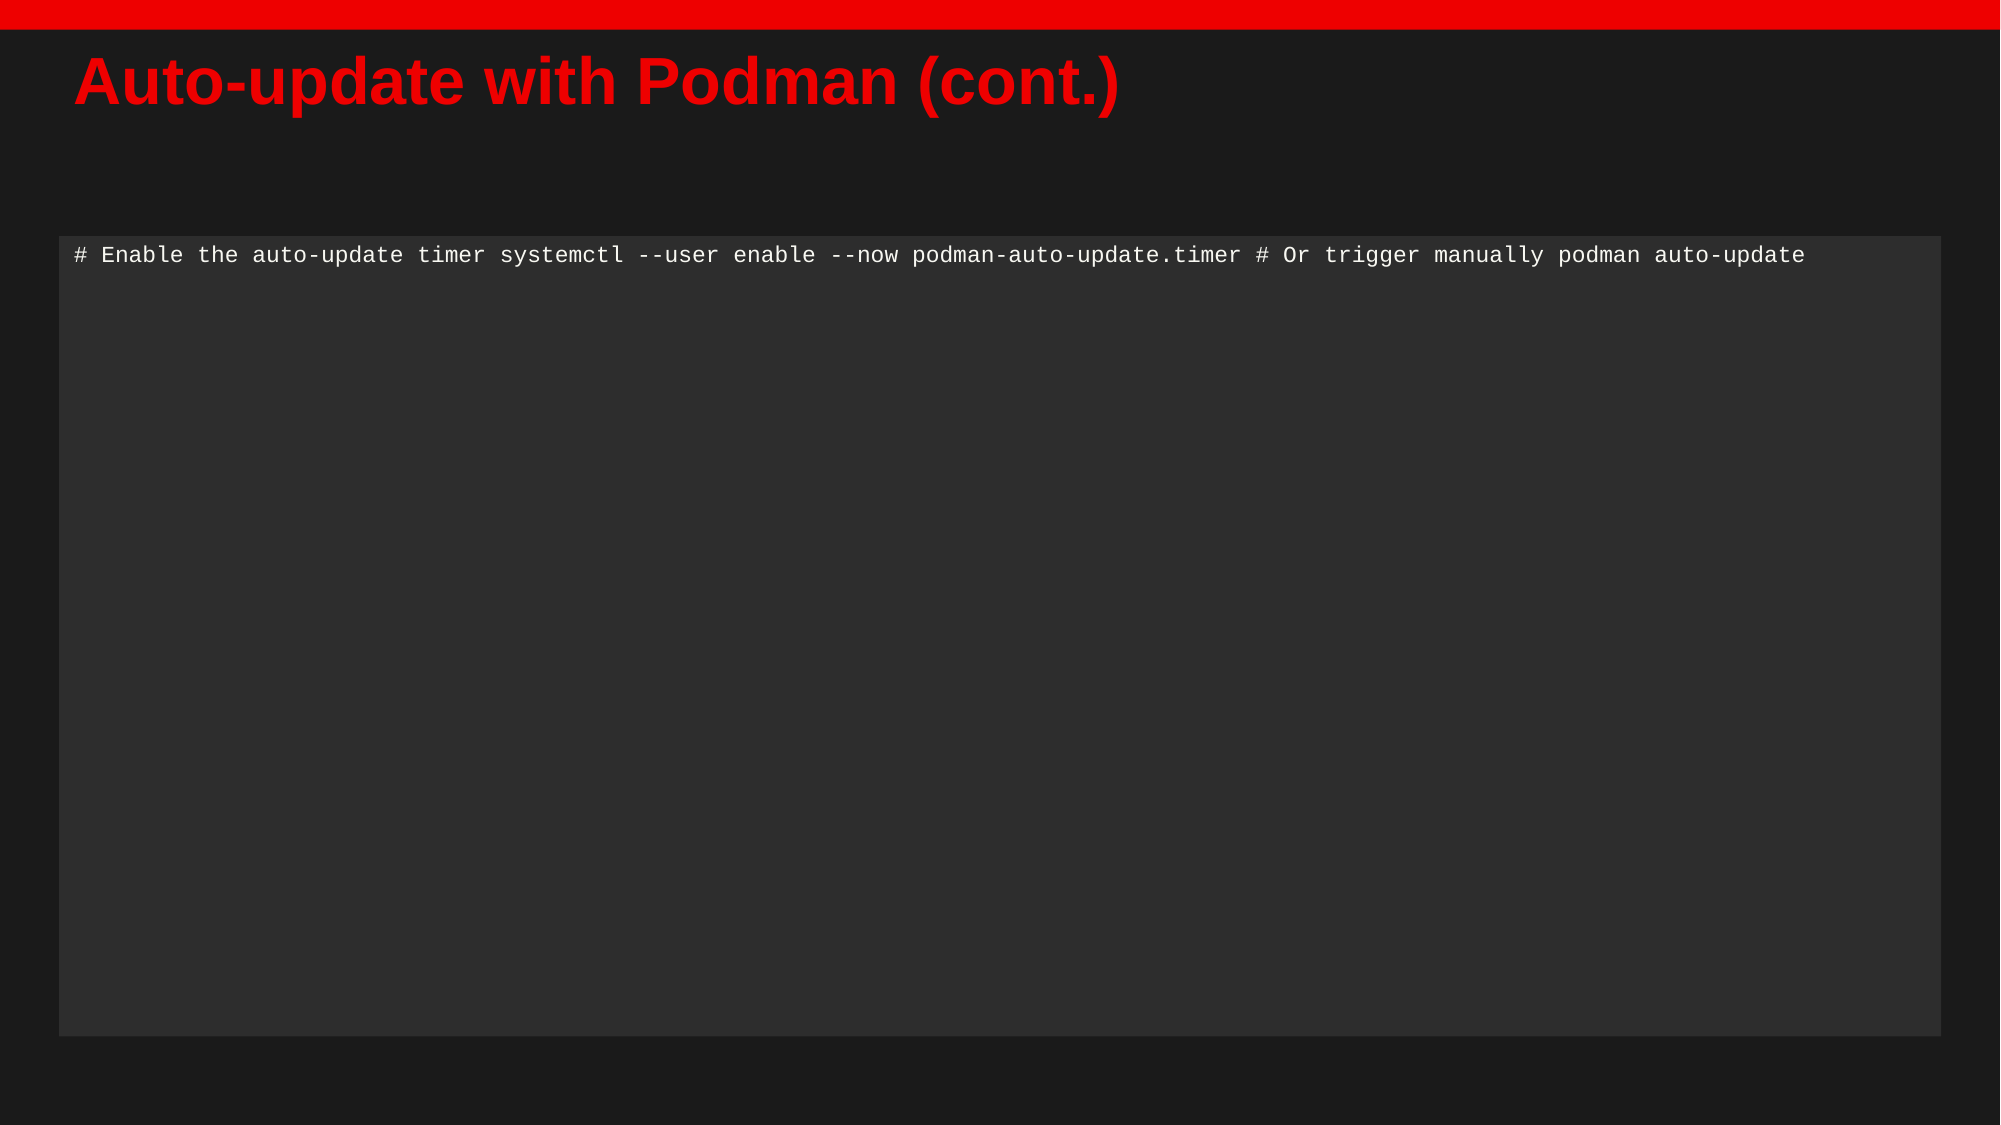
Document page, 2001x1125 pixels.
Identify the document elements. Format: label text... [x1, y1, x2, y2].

text_box Auto-update with Podman (cont.) [59, 36, 1942, 208]
text_box # Enable the auto-update timer systemctl --user enable --now podman-auto-update.timer # Or trigger manually podman auto-update [59, 236, 1942, 1037]
text_box [0, 0, 2001, 30]
